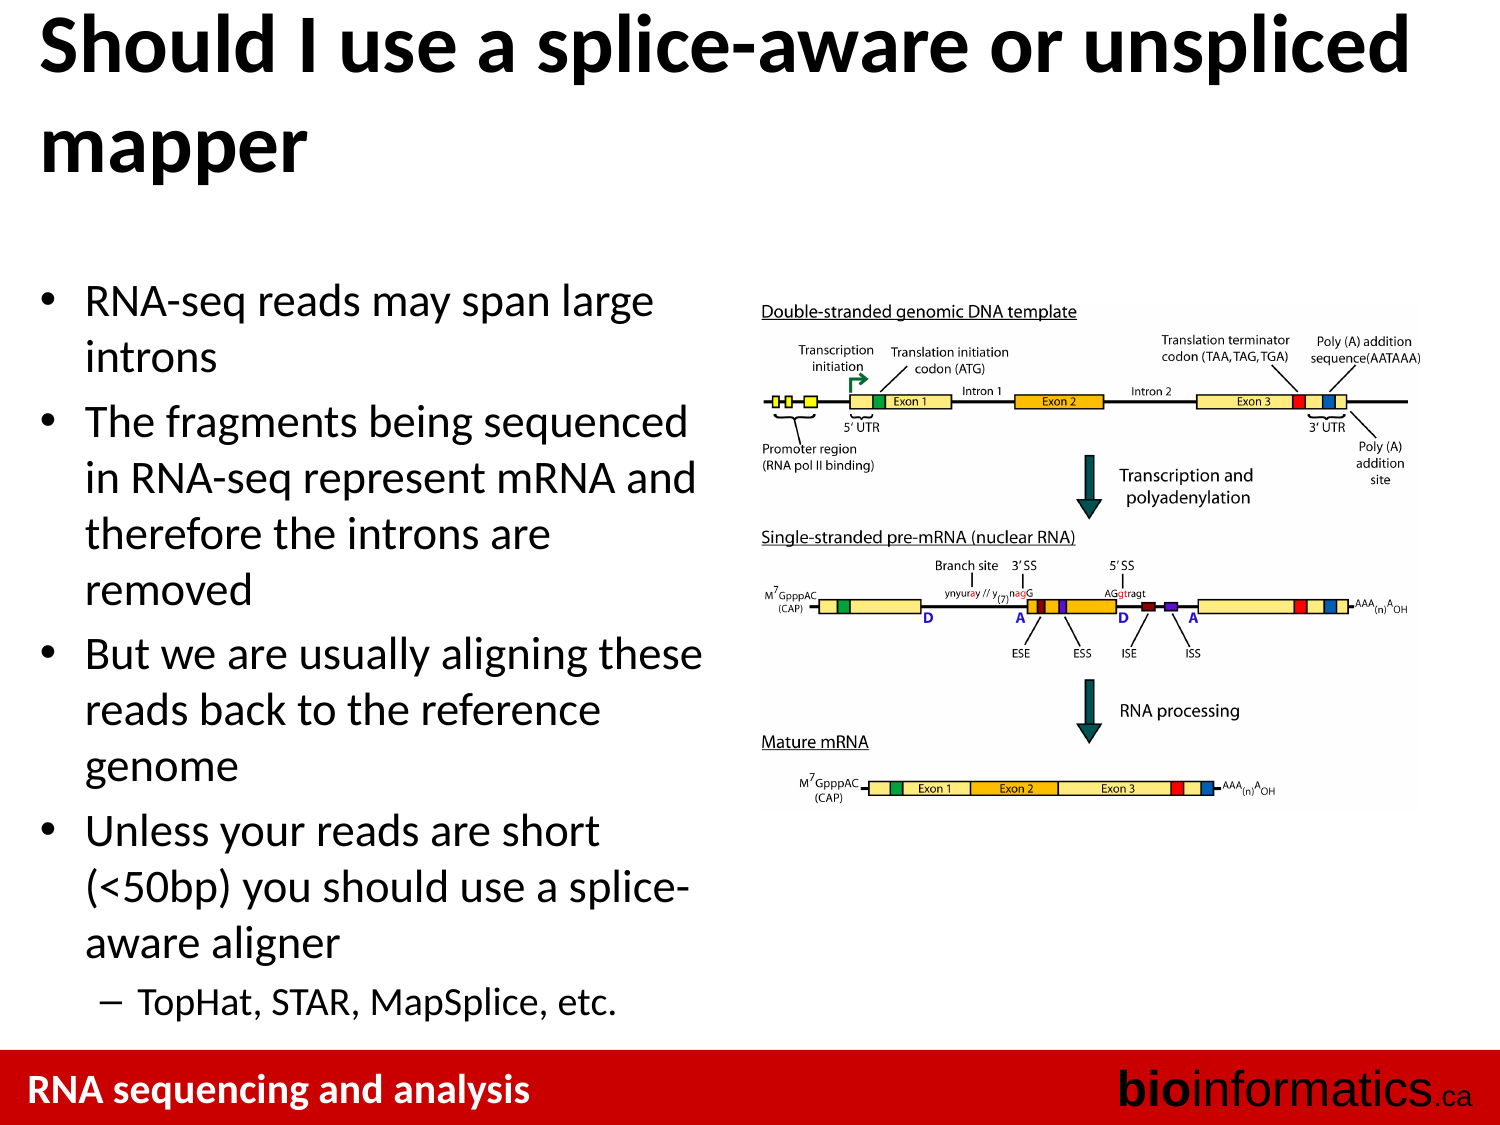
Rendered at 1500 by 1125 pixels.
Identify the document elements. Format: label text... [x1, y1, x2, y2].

list RNA-seq reads may span large introns The fragments being sequenced in RNA-seq represent mRNA and therefore the introns are removed But we are usually aligning these reads back to the reference genome Unless your reads are short (<50bp) you should use a splice-aware aligner TopHat, STAR, MapSplice, etc. [24, 262, 738, 1038]
picture [761, 302, 1421, 811]
title Should I use a splice-aware or unspliced mapper [24, 0, 1475, 184]
